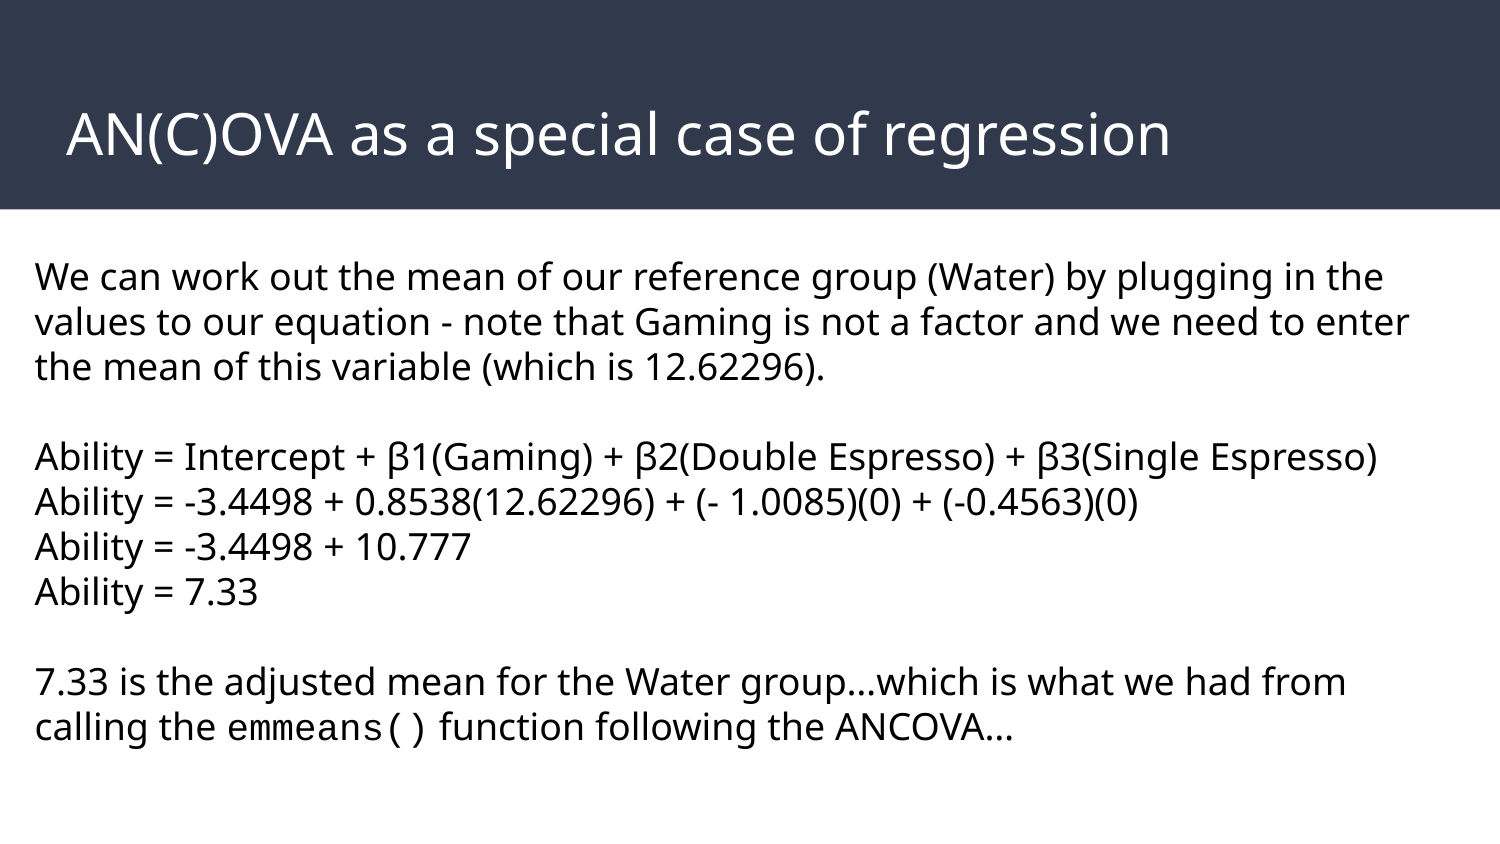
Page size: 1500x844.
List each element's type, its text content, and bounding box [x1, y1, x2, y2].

title AN(C)OVA as a special case of regression [51, 82, 1449, 185]
text_box We can work out the mean of our reference group (Water) by plugging in the values to our equation - note that Gaming is not a factor and we need to enter the mean of this variable (which is 12.62296). Ability = Intercept + β1(Gaming) + β2(Double Espresso) + β3(Single Espresso) Ability = -3.4498 + 0.8538(12.62296) + (- 1.0085)(0) + (-0.4563)(0) Ability = -3.4498 + 10.777 Ability = 7.33 7.33 is the adjusted mean for the Water group…which is what we had from calling the emmeans() function following the ANCOVA… [19, 237, 1475, 818]
